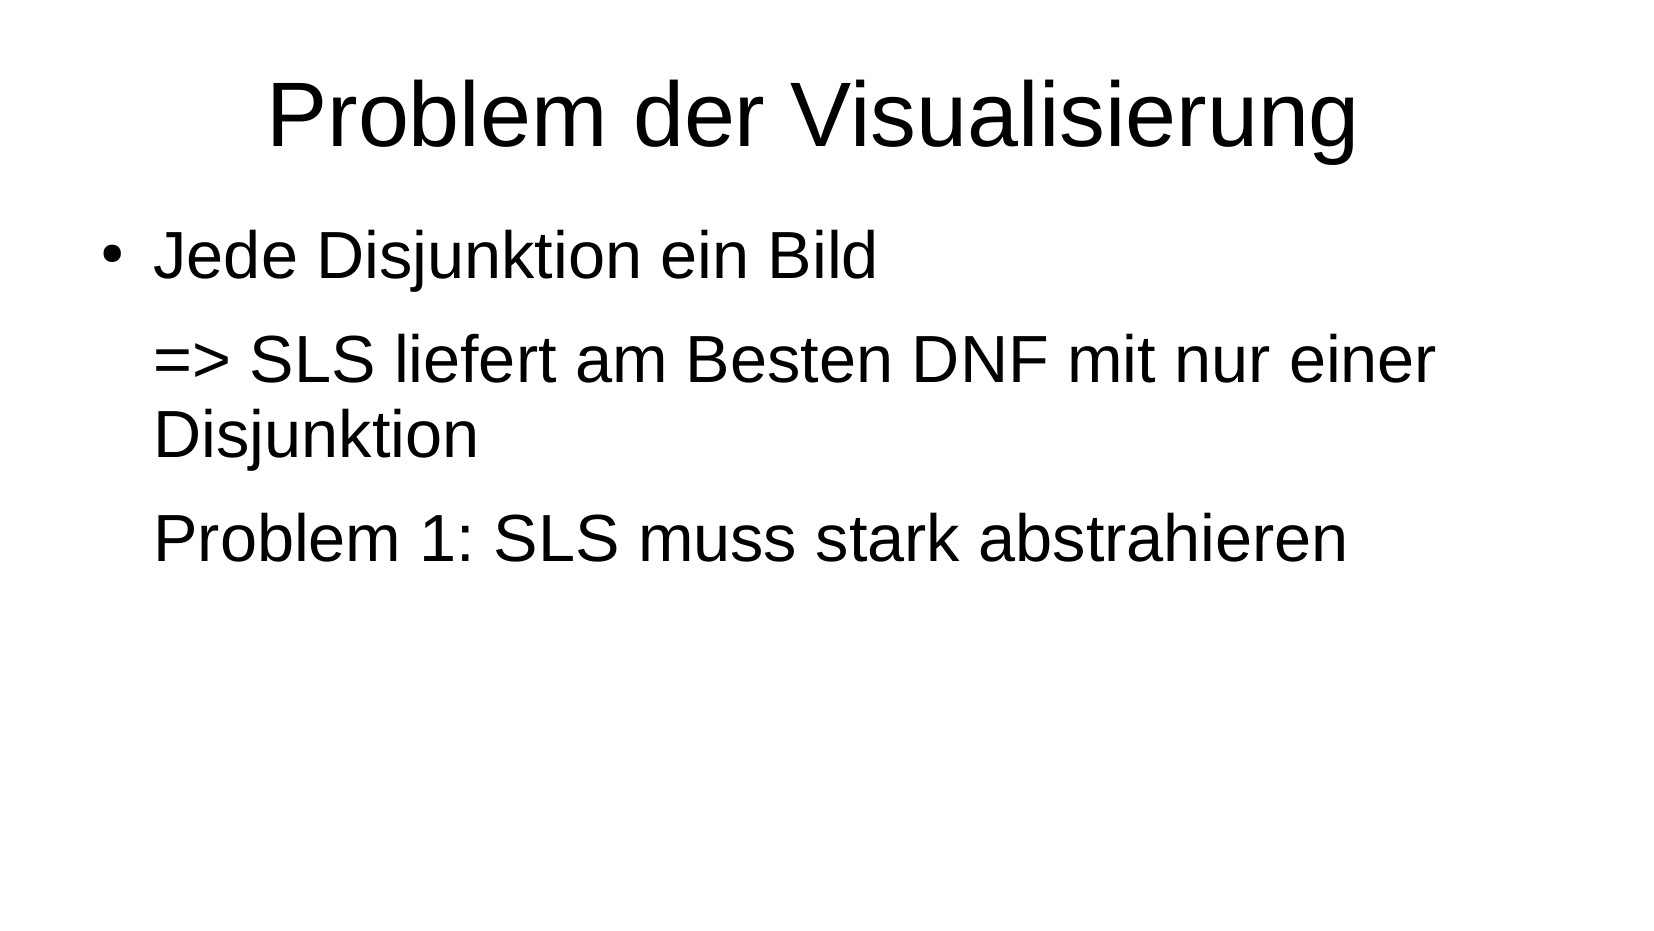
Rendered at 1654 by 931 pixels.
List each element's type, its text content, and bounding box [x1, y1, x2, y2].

title Problem der Visualisierung [82, 37, 1571, 193]
list Jede Disjunktion ein Bild => SLS liefert am Besten DNF mit nur einer Disjunktion Problem 1: SLS muss stark abstrahieren [82, 217, 1571, 758]
